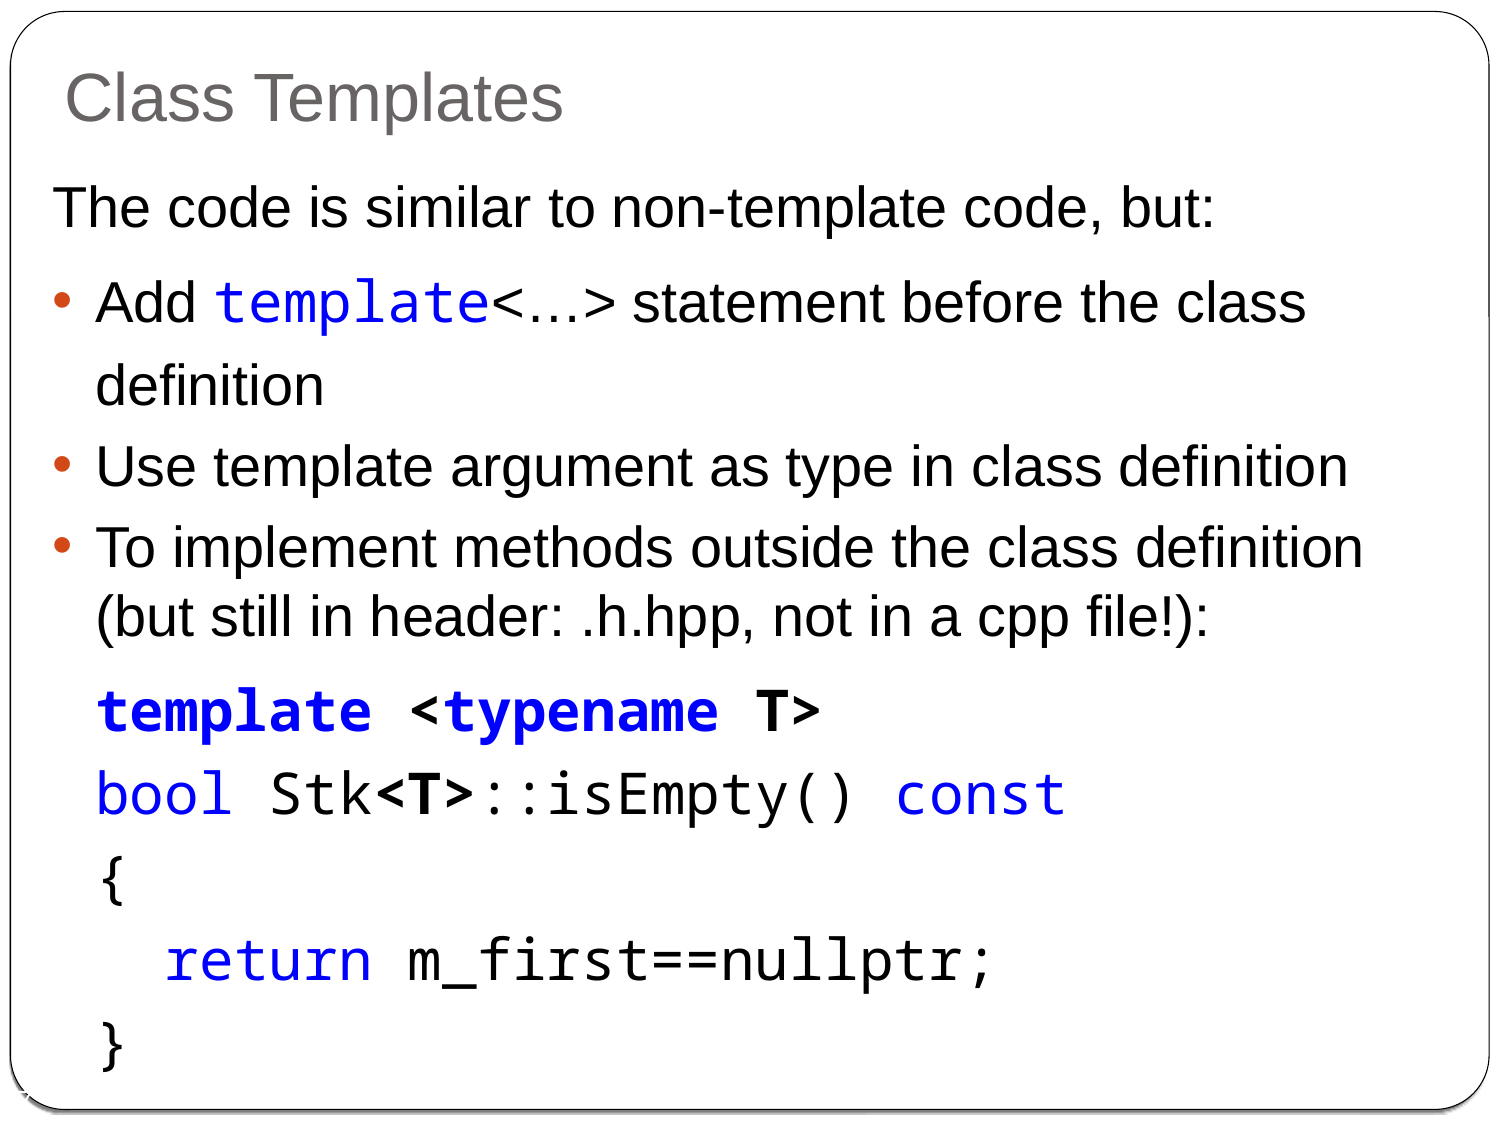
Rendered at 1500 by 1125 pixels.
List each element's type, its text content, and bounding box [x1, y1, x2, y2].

list The code is similar to non-template code, but: Add template<…> statement before the class definition Use template argument as type in class definition To implement methods outside the class definition (but still in header: .h.hpp, not in a cpp file!): template <typename T> bool Stk<T>::isEmpty() const { return m_first==nullptr; } [37, 162, 1463, 1088]
slide_number <number> [0, 1074, 50, 1125]
title Class Templates [50, 45, 1450, 150]
